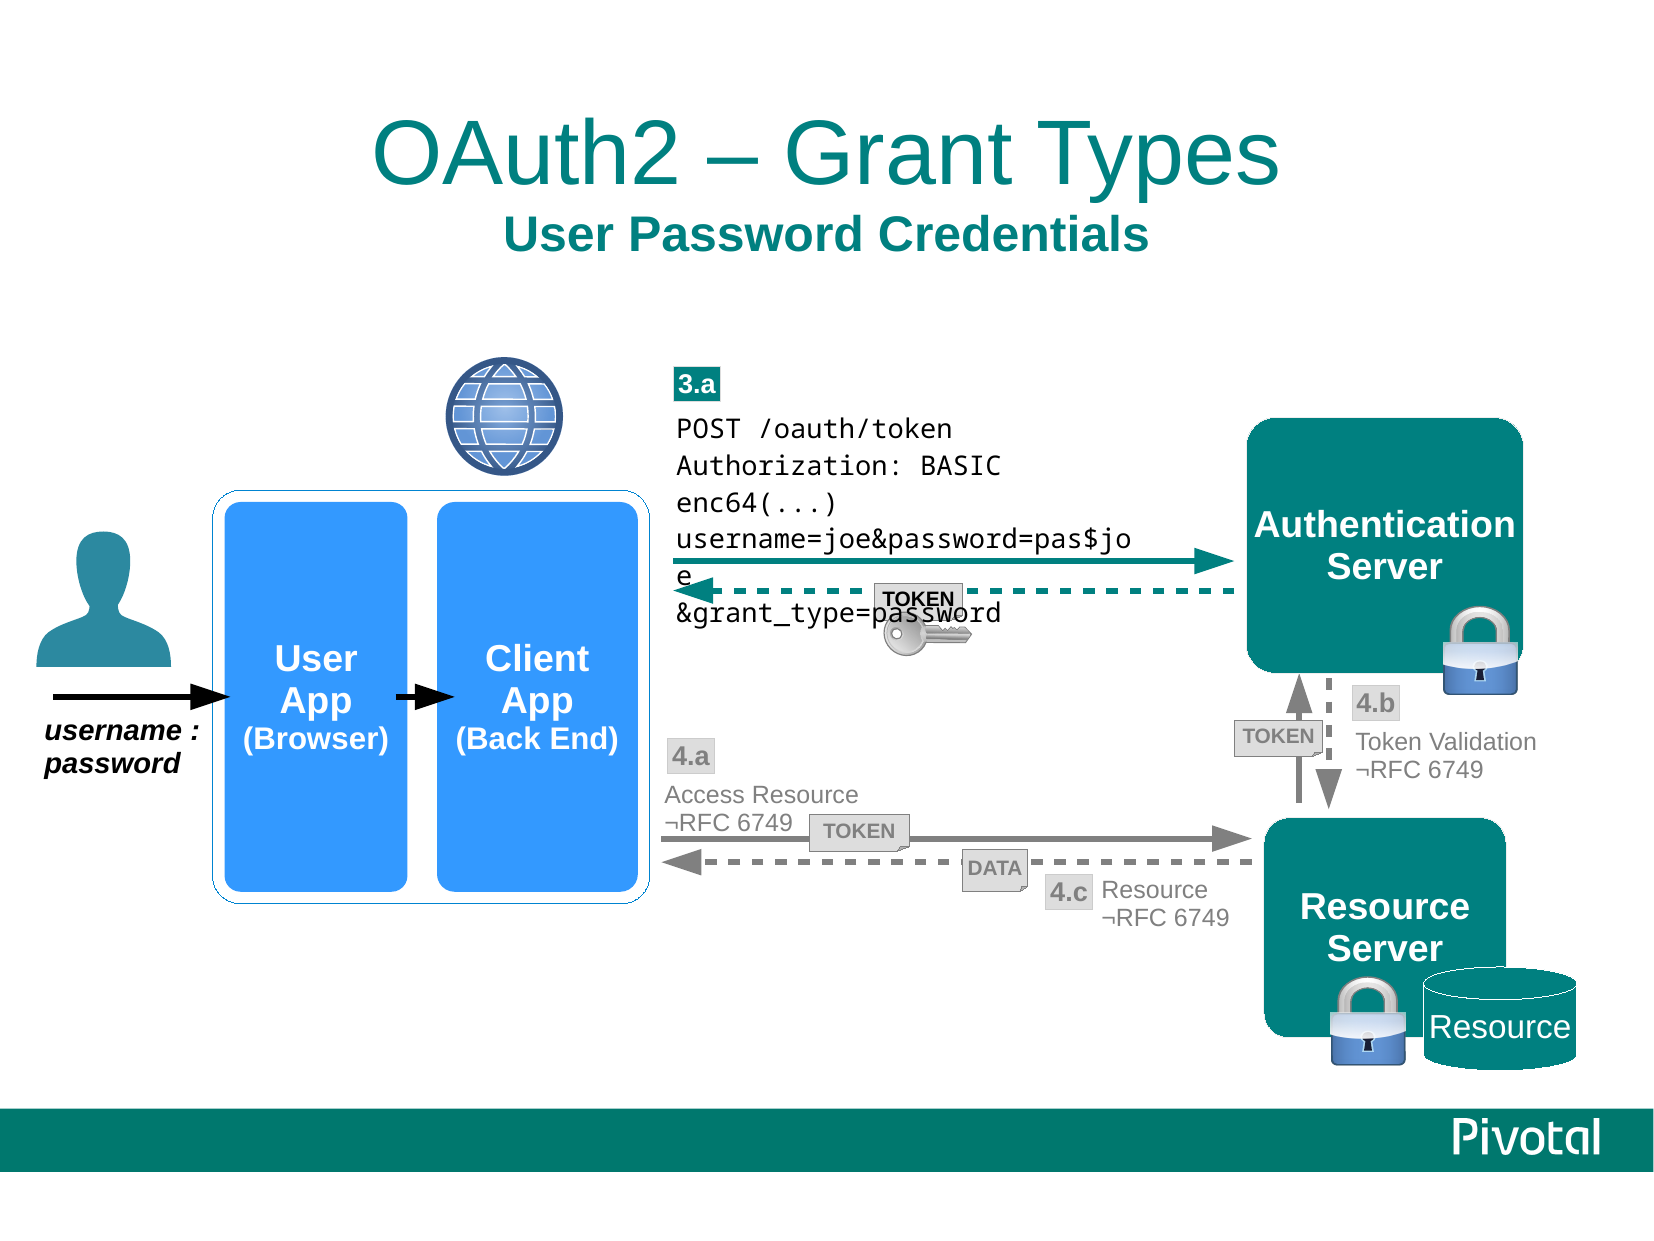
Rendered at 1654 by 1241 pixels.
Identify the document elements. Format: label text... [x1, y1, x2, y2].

picture [1452, 1115, 1601, 1158]
text_box Client App (Back End) [437, 501, 638, 892]
text_box TOKEN [1234, 720, 1323, 757]
text_box User App (Browser) [224, 501, 408, 892]
text_box Access Resource ¬RFC 6749 [649, 773, 945, 845]
text_box POST /oauth/token Authorization: BASIC enc64(...) username=joe&password=pas$joe &grant_type=password [661, 402, 1149, 608]
text_box Token Validation ¬RFC 6749 [1340, 720, 1630, 792]
picture [1423, 596, 1538, 705]
text_box DATA [962, 849, 1028, 892]
text_box 4.a [667, 738, 715, 774]
picture [891, 615, 899, 620]
text_box Resource ¬RFC 6749 [1086, 868, 1263, 939]
text_box 4.c [1045, 874, 1093, 910]
text_box TOKEN [809, 814, 910, 852]
text_box 4.b [1352, 685, 1400, 721]
picture [431, 342, 577, 491]
picture [956, 611, 963, 620]
text_box Authentication Server [1246, 417, 1524, 674]
picture [36, 531, 172, 667]
text_box username : password [29, 706, 243, 798]
text_box 3.a [673, 366, 721, 402]
title OAuth2 – Grant Types [82, 49, 1571, 198]
text_box User Password Credentials [0, 198, 1654, 274]
text_box Resource [1426, 966, 1577, 1071]
text_box Resource Server [1263, 817, 1507, 1038]
picture [1311, 966, 1426, 1075]
picture [939, 608, 949, 619]
picture [866, 608, 981, 691]
